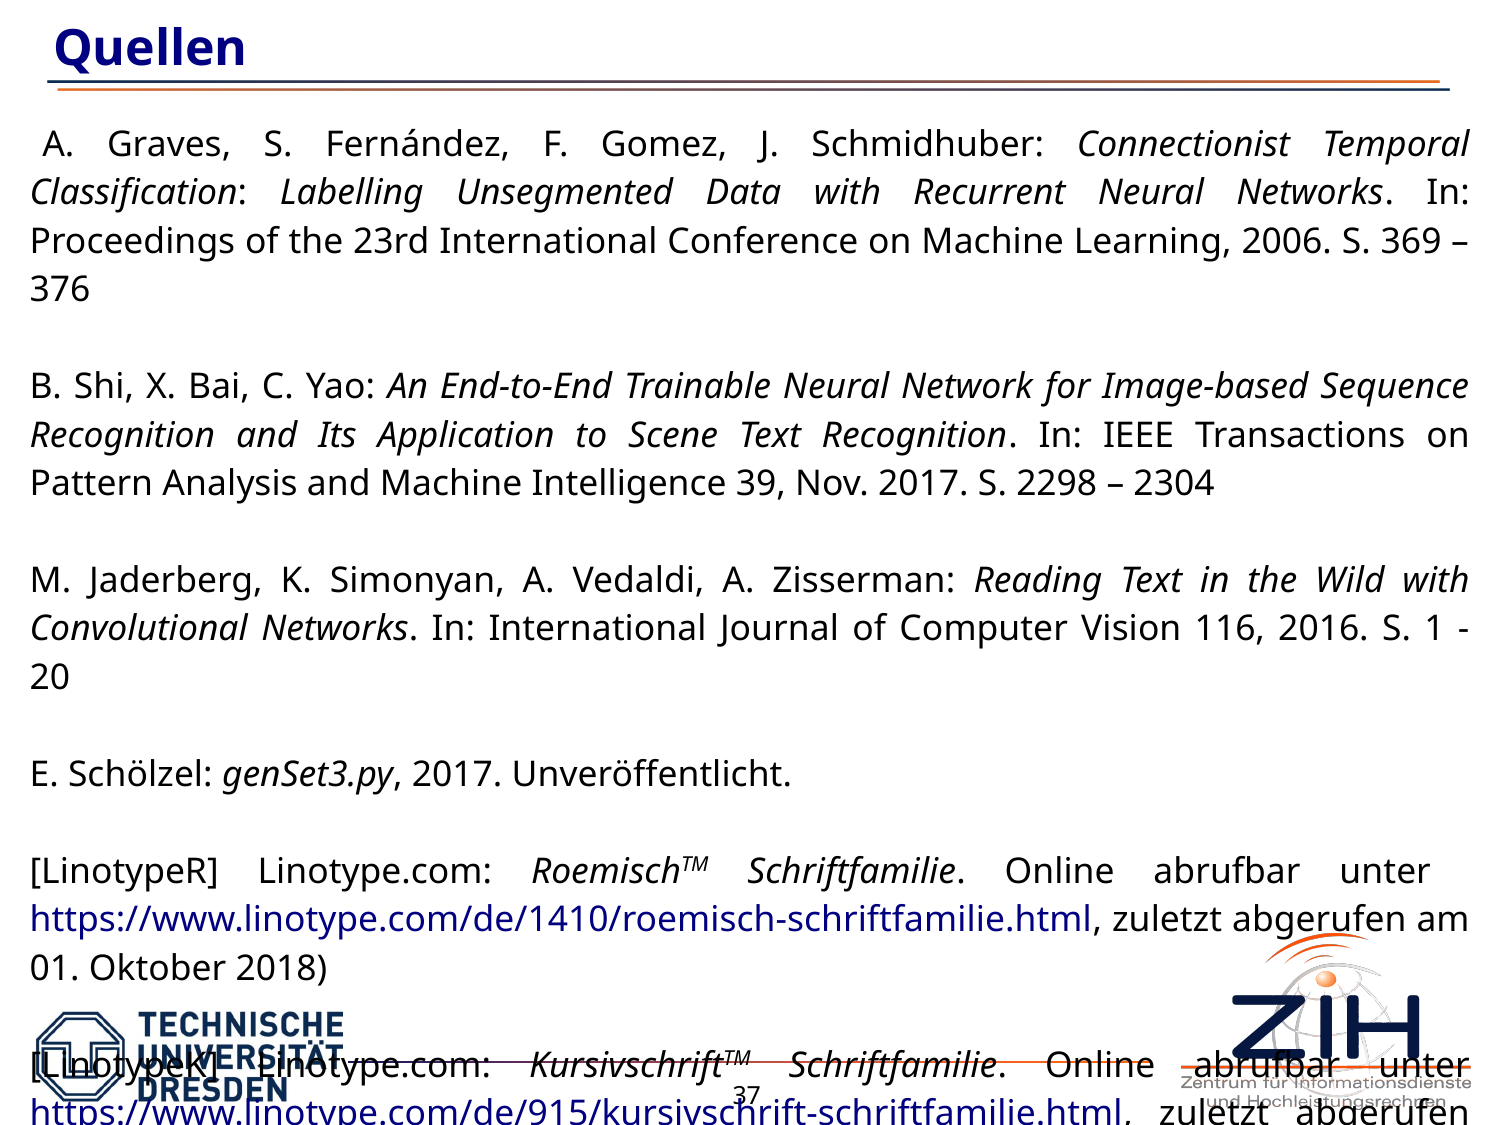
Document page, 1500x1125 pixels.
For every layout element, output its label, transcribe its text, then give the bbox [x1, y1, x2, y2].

picture [1181, 933, 1471, 1110]
subtitle A. Graves, S. Fernández, F. Gomez, J. Schmidhuber: Connectionist Temporal Classification: Labelling Unsegmented Data with Recurrent Neural Networks. In: Proceedings of the 23rd International Conference on Machine Learning, 2006. S. 369 – 376 B. Shi, X. Bai, C. Yao: An End-to-End Trainable Neural Network for Image-based Sequence Recognition and Its Application to Scene Text Recognition. In: IEEE Transactions on Pattern Analysis and Machine Intelligence 39, Nov. 2017. S. 2298 – 2304 M. Jaderberg, K. Simonyan, A. Vedaldi, A. Zisserman: Reading Text in the Wild with Convolutional Networks. In: International Journal of Computer Vision 116, 2016. S. 1 - 20 E. Schölzel: genSet3.py, 2017. Unveröffentlicht. [LinotypeR] Linotype.com: RoemischTM Schriftfamilie. Online abrufbar unter https://www.linotype.com/de/1410/roemisch-schriftfamilie.html, zuletzt abgerufen am 01. Oktober 2018) [LinotypeK] Linotype.com: KursivschriftTM Schriftfamilie. Online abrufbar unter https://www.linotype.com/de/915/kursivschrift-schriftfamilie.html, zuletzt abgerufen am 01. Oktober 2018 [29, 118, 1471, 901]
picture [47, 80, 1450, 91]
picture [35, 1011, 343, 1102]
title Quellen [53, 12, 1453, 81]
